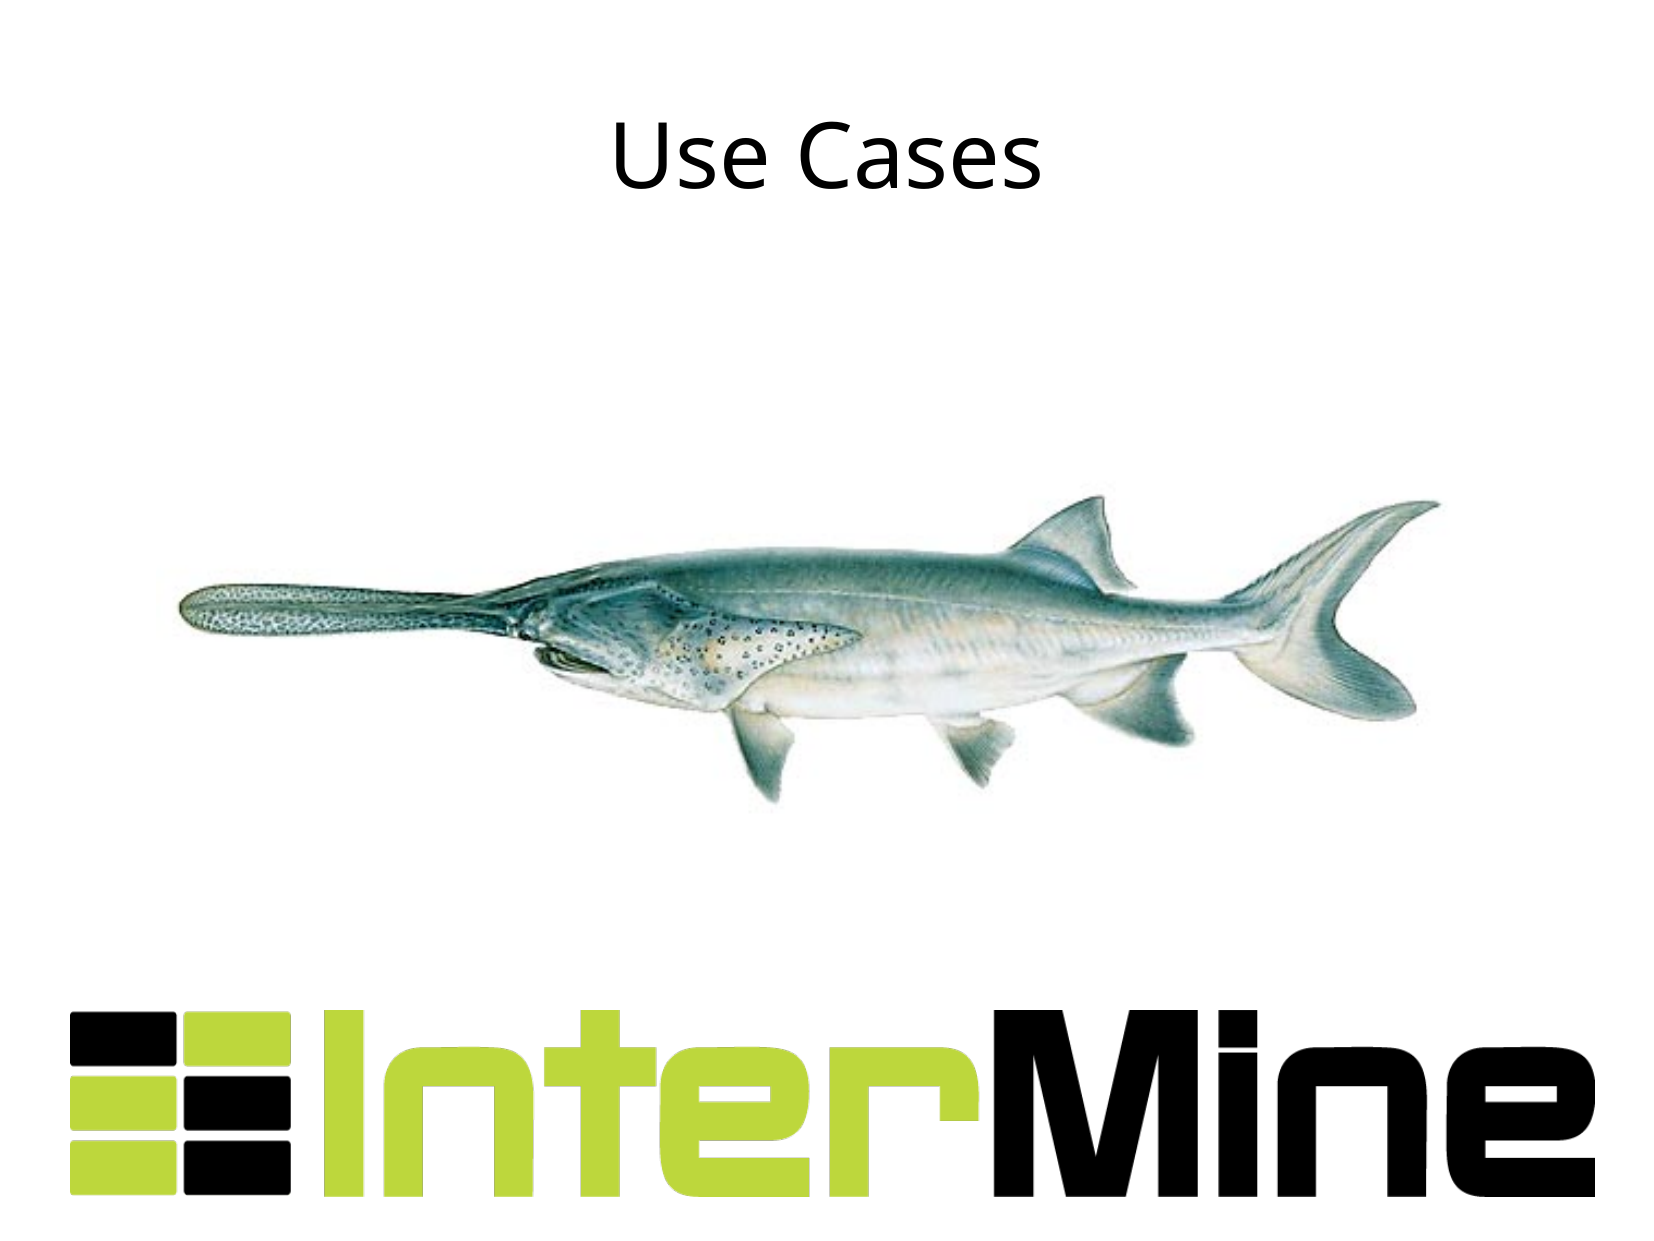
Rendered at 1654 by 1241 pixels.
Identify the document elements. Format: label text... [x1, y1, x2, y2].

picture [70, 290, 1595, 1197]
title Use Cases [82, 49, 1571, 257]
